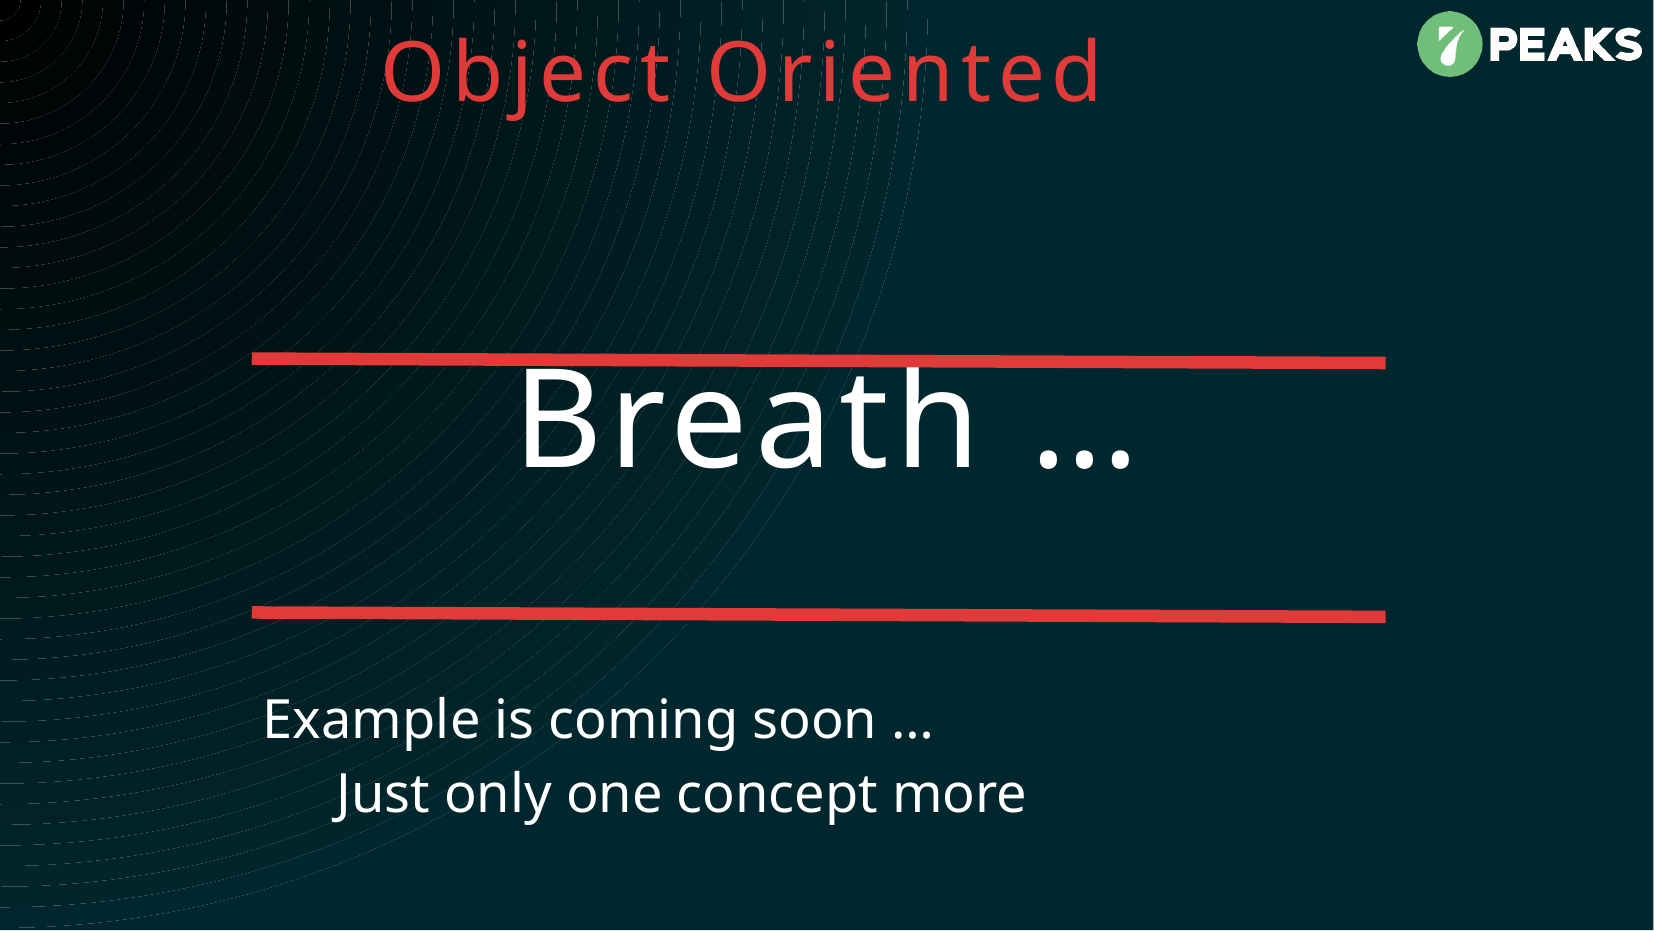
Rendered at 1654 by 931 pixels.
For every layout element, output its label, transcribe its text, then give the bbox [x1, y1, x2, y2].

text_box Object Oriented [366, 4, 1258, 148]
text_box Breath … [244, 313, 1410, 601]
text_box Example is coming soon … Just only one concept more [248, 673, 1406, 904]
picture [1417, 11, 1642, 77]
